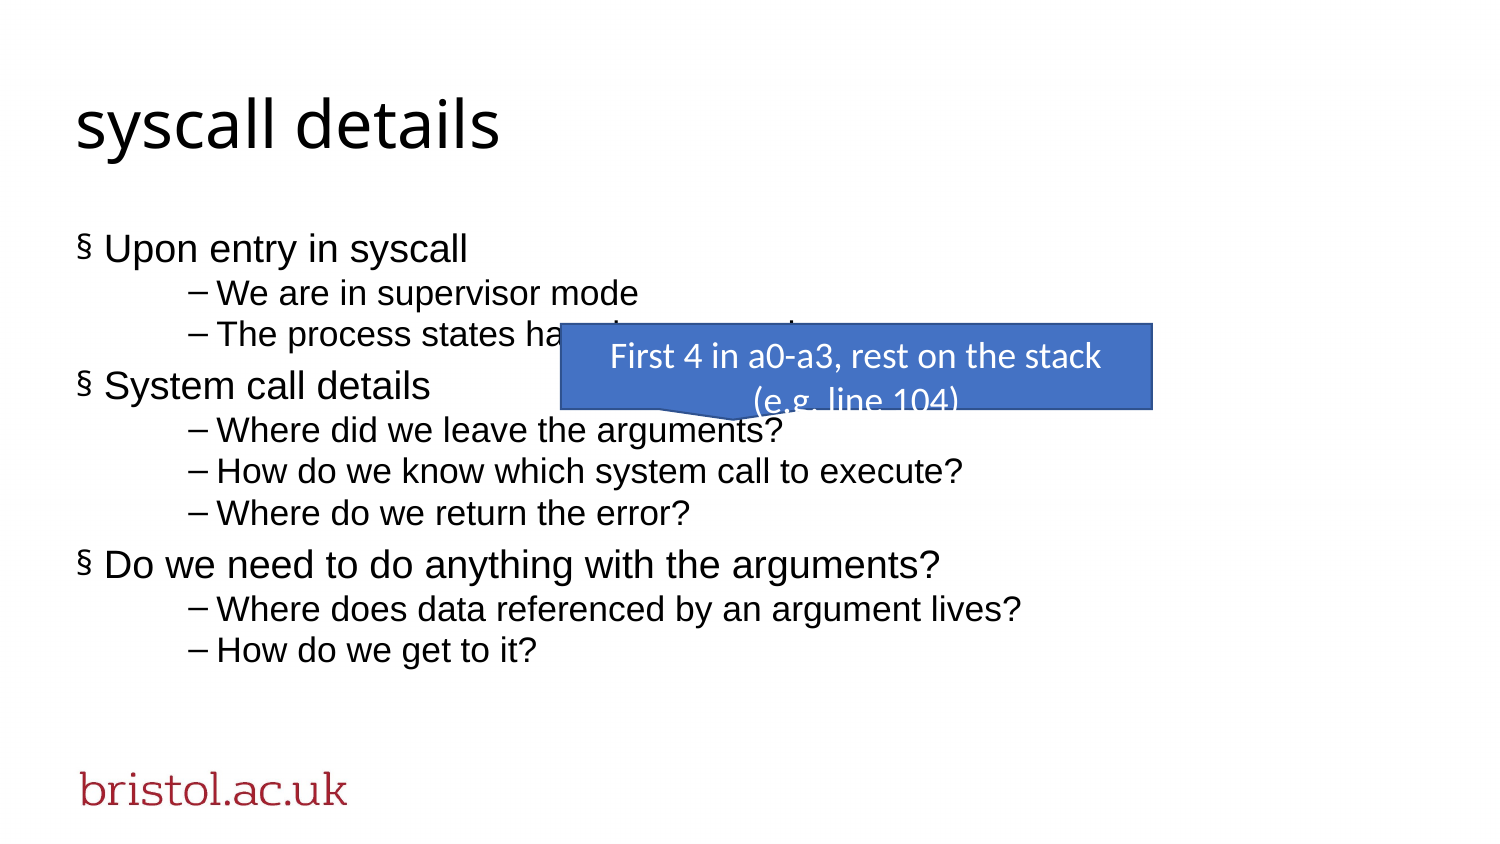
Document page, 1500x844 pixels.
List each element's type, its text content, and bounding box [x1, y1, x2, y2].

text_box First 4 in a0-a3, rest on the stack (e.g. line 104) [560, 323, 1152, 420]
list Upon entry in syscall We are in supervisor mode The process states have been saved System call details Where did we leave the arguments? How do we know which system call to execute? Where do we return the error? Do we need to do anything with the arguments? Where does data referenced by an argument lives? How do we get to it? [60, 224, 1440, 699]
title syscall details [60, 44, 1440, 209]
